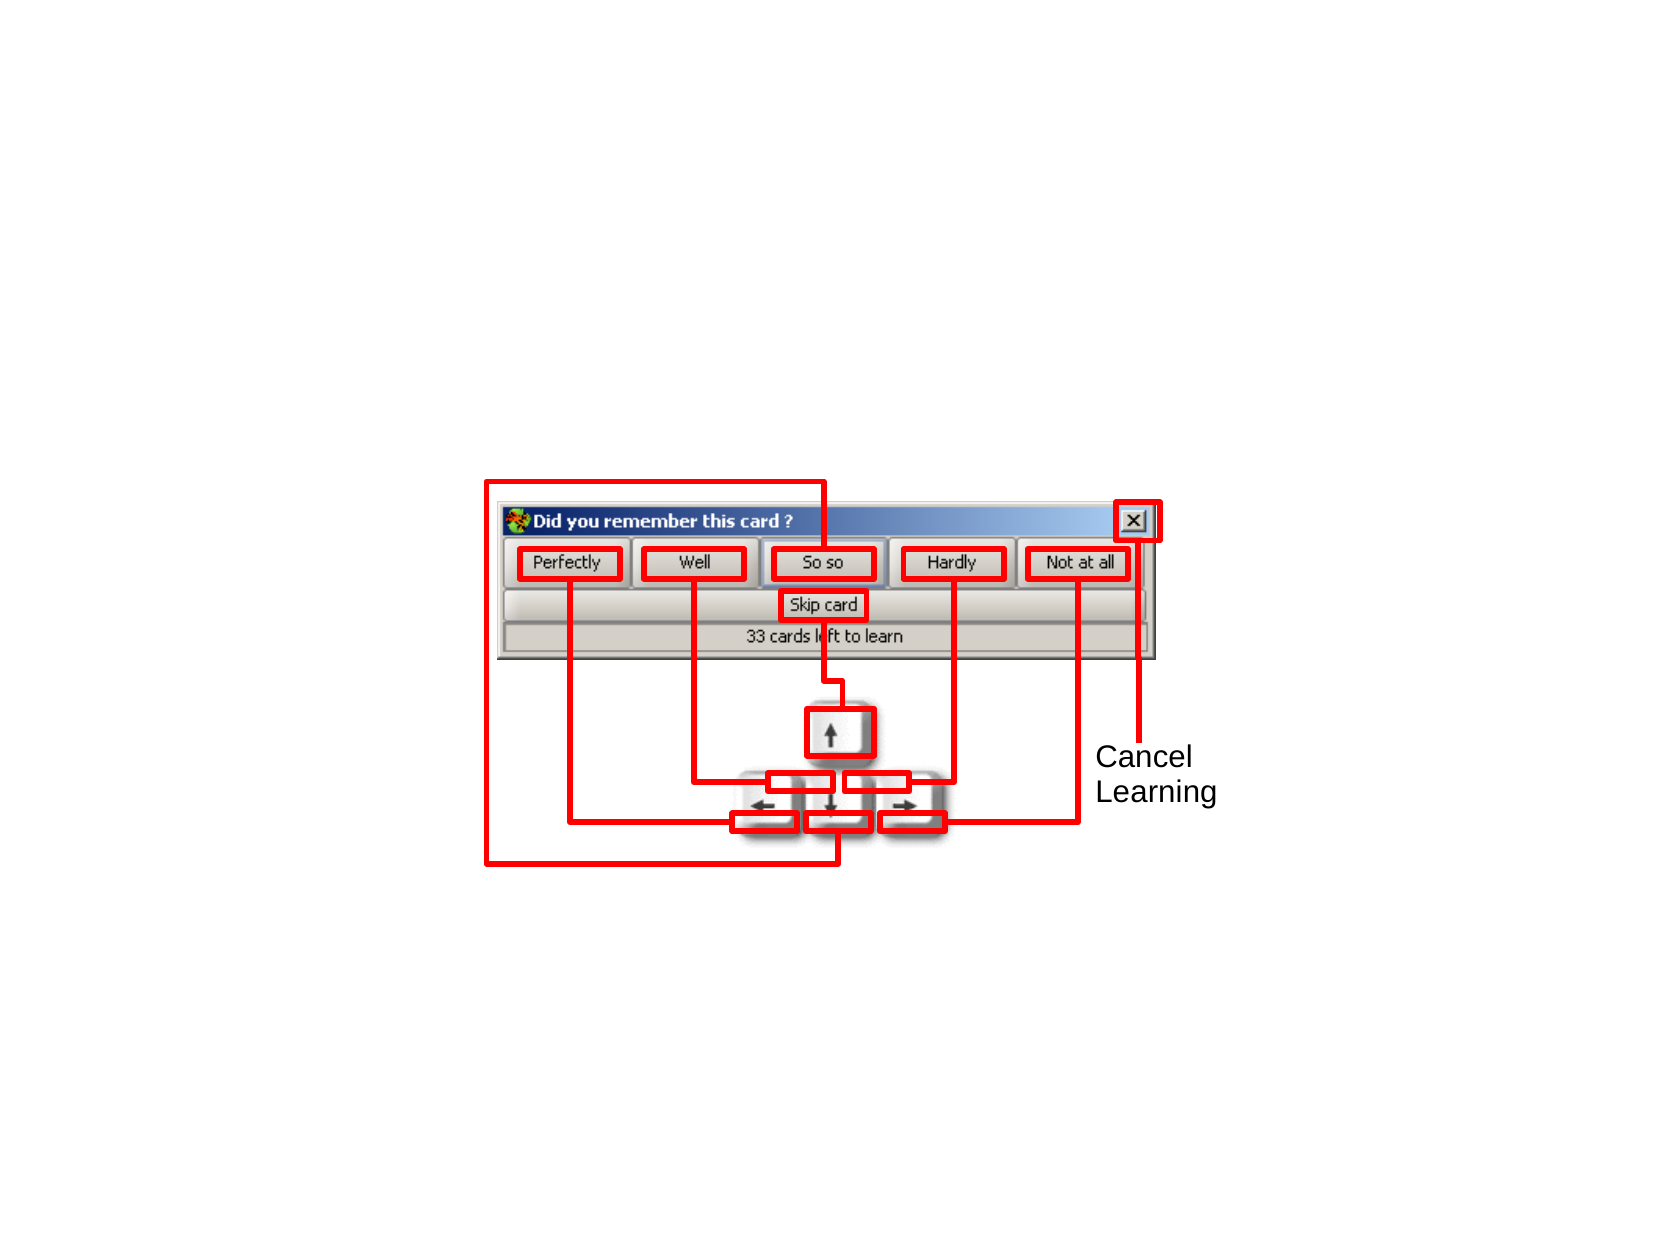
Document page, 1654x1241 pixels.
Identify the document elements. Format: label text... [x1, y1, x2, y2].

picture [1119, 505, 1156, 538]
picture [1141, 543, 1156, 660]
picture [647, 552, 741, 576]
picture [731, 694, 958, 851]
picture [883, 816, 942, 828]
picture [735, 816, 794, 828]
text_box Cancel Learning [1081, 732, 1241, 817]
picture [497, 501, 1135, 660]
picture [809, 816, 868, 828]
picture [847, 776, 906, 788]
picture [523, 552, 617, 576]
picture [906, 552, 1001, 576]
picture [1031, 552, 1125, 576]
picture [810, 712, 871, 753]
picture [771, 776, 830, 788]
picture [784, 594, 864, 617]
picture [777, 552, 871, 576]
